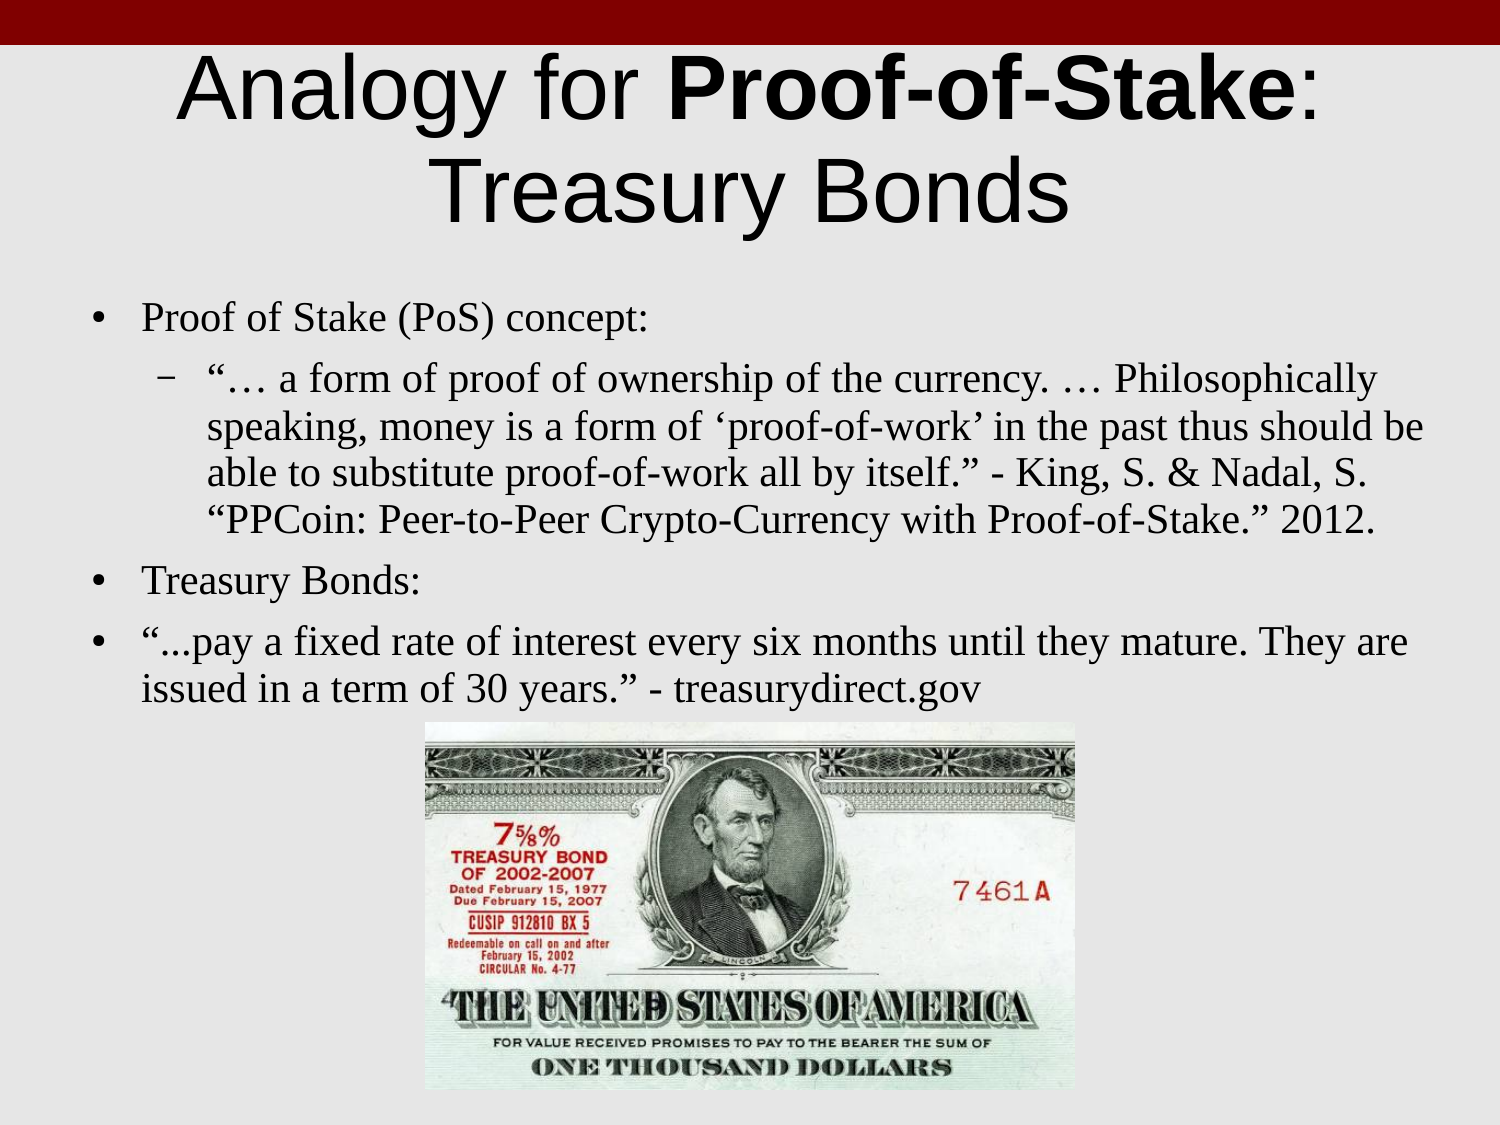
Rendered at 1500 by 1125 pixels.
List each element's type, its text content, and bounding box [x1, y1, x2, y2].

list Proof of Stake (PoS) concept: “… a form of proof of ownership of the currency. … Philosophically speaking, money is a form of ‘proof-of-work’ in the past thus should be able to substitute proof-of-work all by itself.” - King, S. & Nadal, S. “PPCoin: Peer-to-Peer Crypto-Currency with Proof-of-Stake.” 2012. Treasury Bonds: “...pay a fixed rate of interest every six months until they mature. They are issued in a term of 30 years.” - treasurydirect.gov [75, 233, 1426, 731]
picture [425, 731, 1075, 1091]
title Analogy for Proof-of-Stake: Treasury Bonds [75, 36, 1425, 233]
